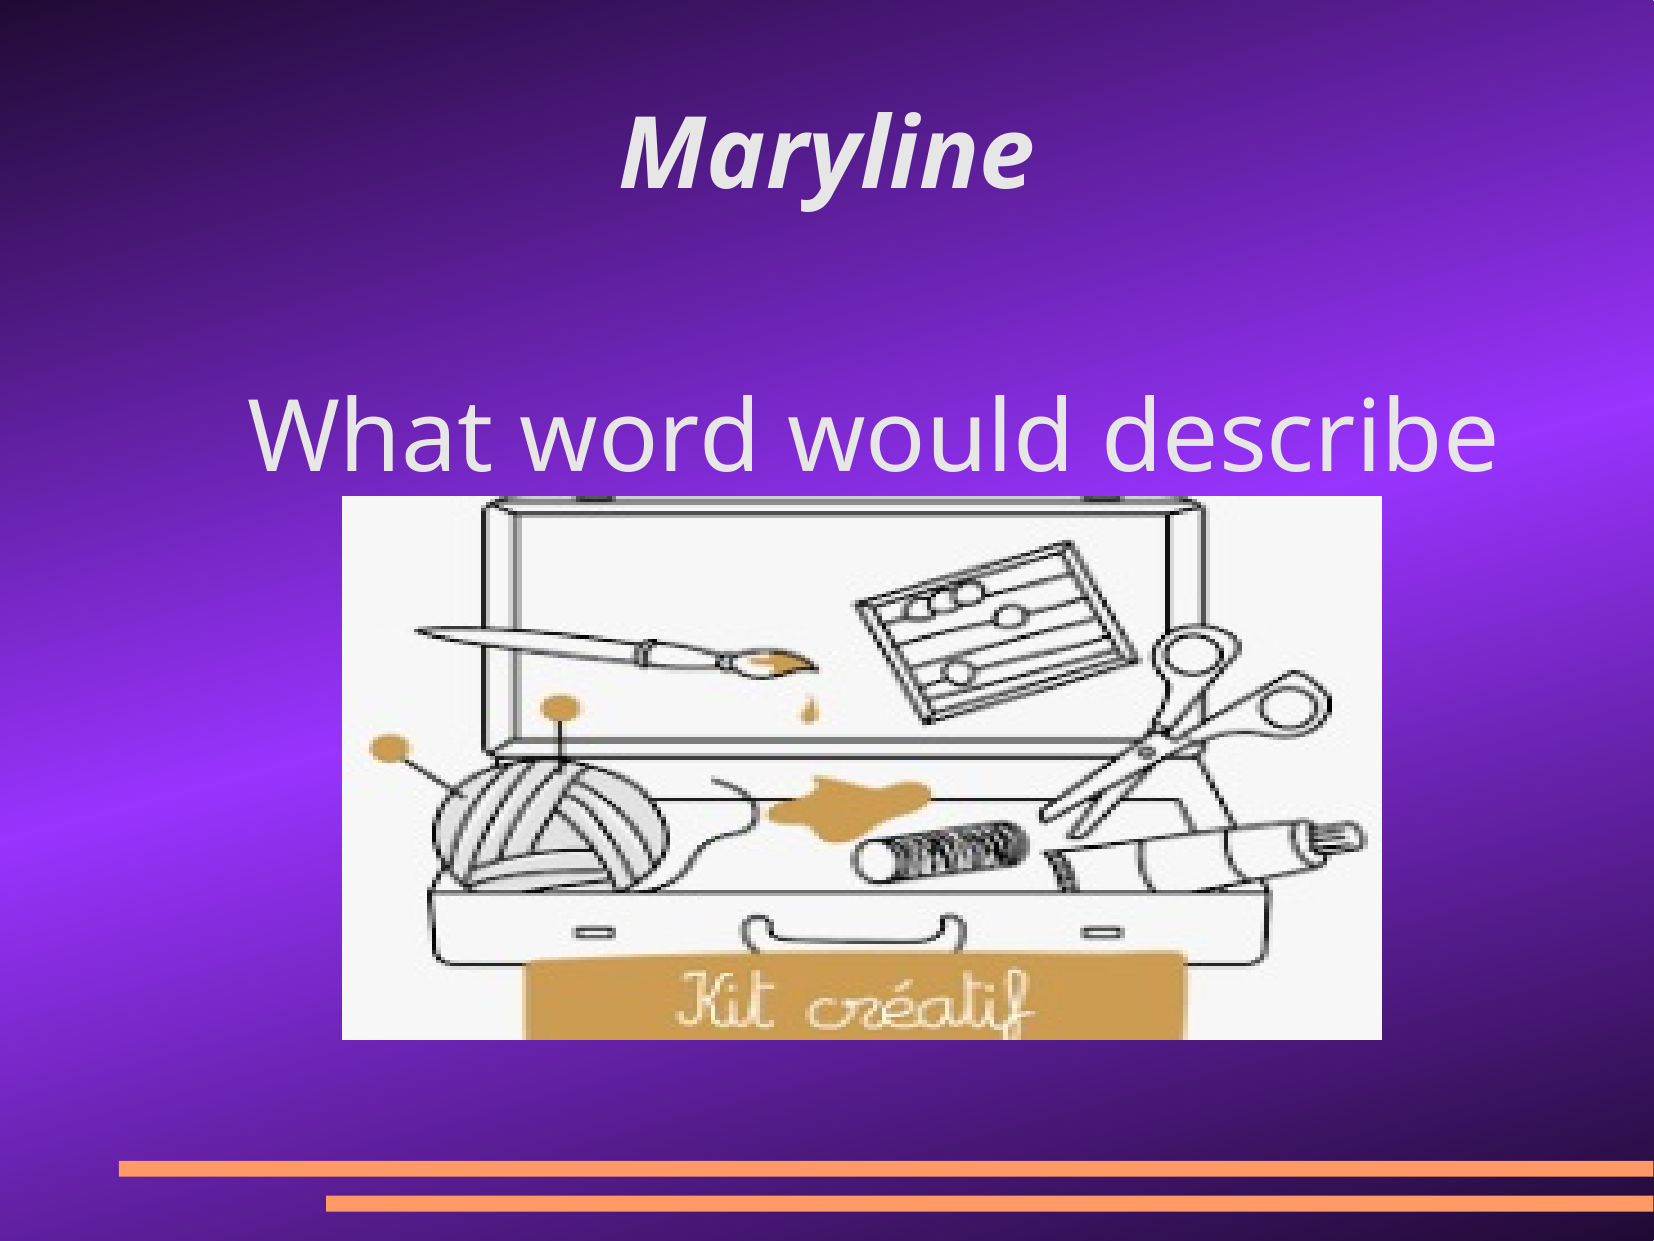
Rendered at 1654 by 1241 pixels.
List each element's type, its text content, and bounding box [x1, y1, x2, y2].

picture [342, 496, 1382, 1040]
subtitle What word would describe you best? creative [178, 364, 1570, 1241]
title Maryline [121, 46, 1534, 254]
